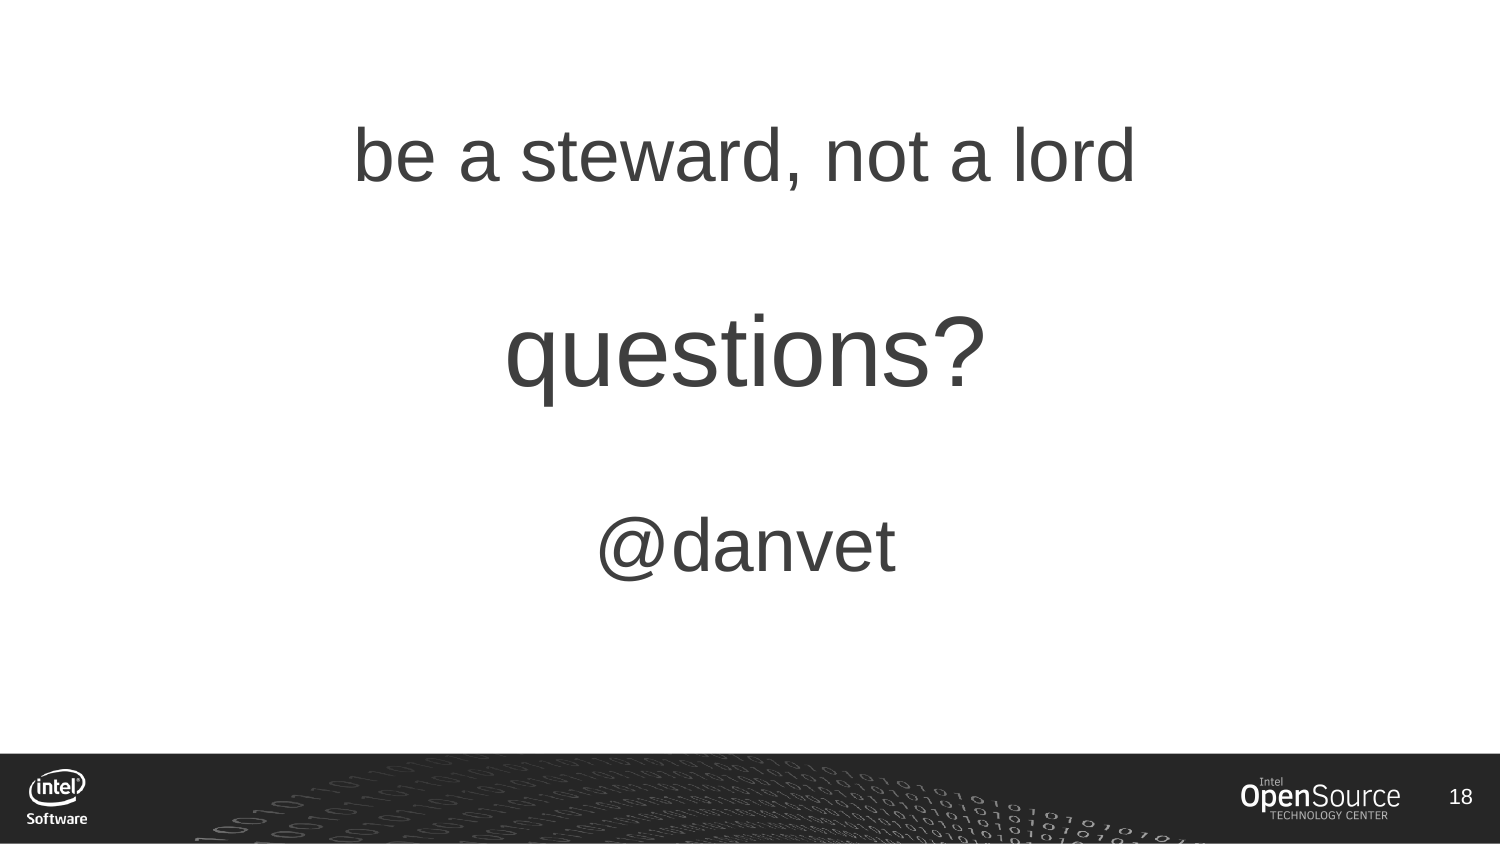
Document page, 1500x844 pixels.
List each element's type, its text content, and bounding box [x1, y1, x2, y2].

picture [1220, 757, 1418, 839]
picture [27, 753, 87, 844]
title be a steward, not a lord questions? @danvet [70, 106, 1421, 260]
